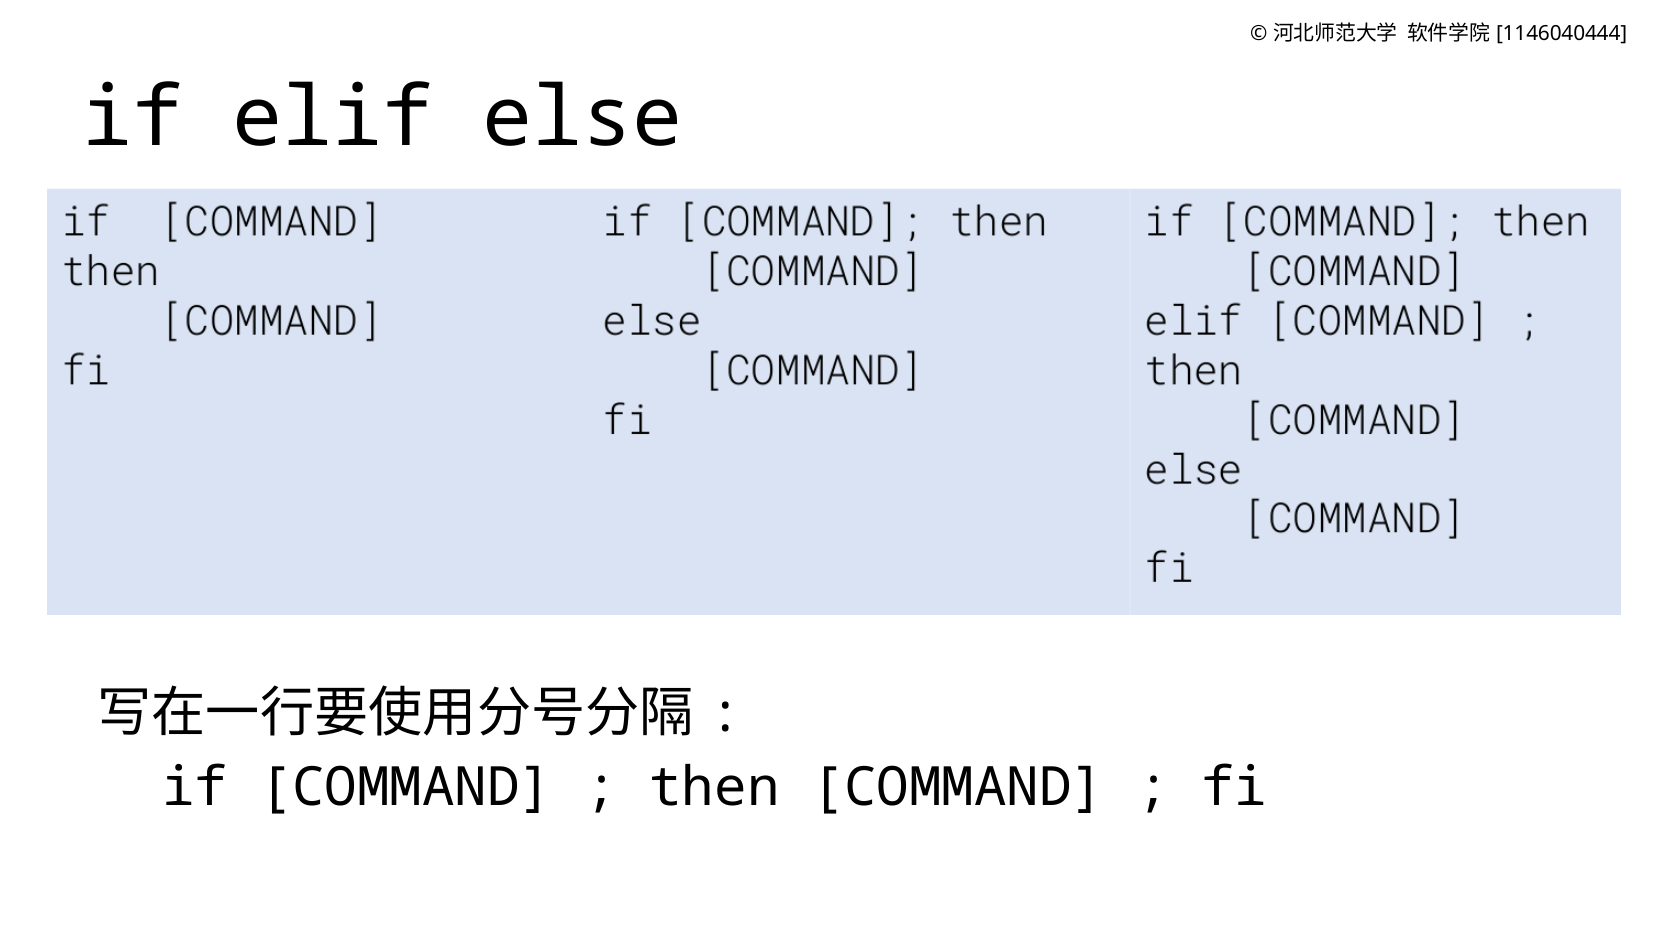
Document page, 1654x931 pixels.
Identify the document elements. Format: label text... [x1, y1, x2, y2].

text_box 写在一行要使用分号分隔: if [COMMAND] ; then [COMMAND] ; fi [82, 661, 1501, 802]
title if elif else [82, 37, 1571, 188]
picture [47, 188, 1621, 615]
